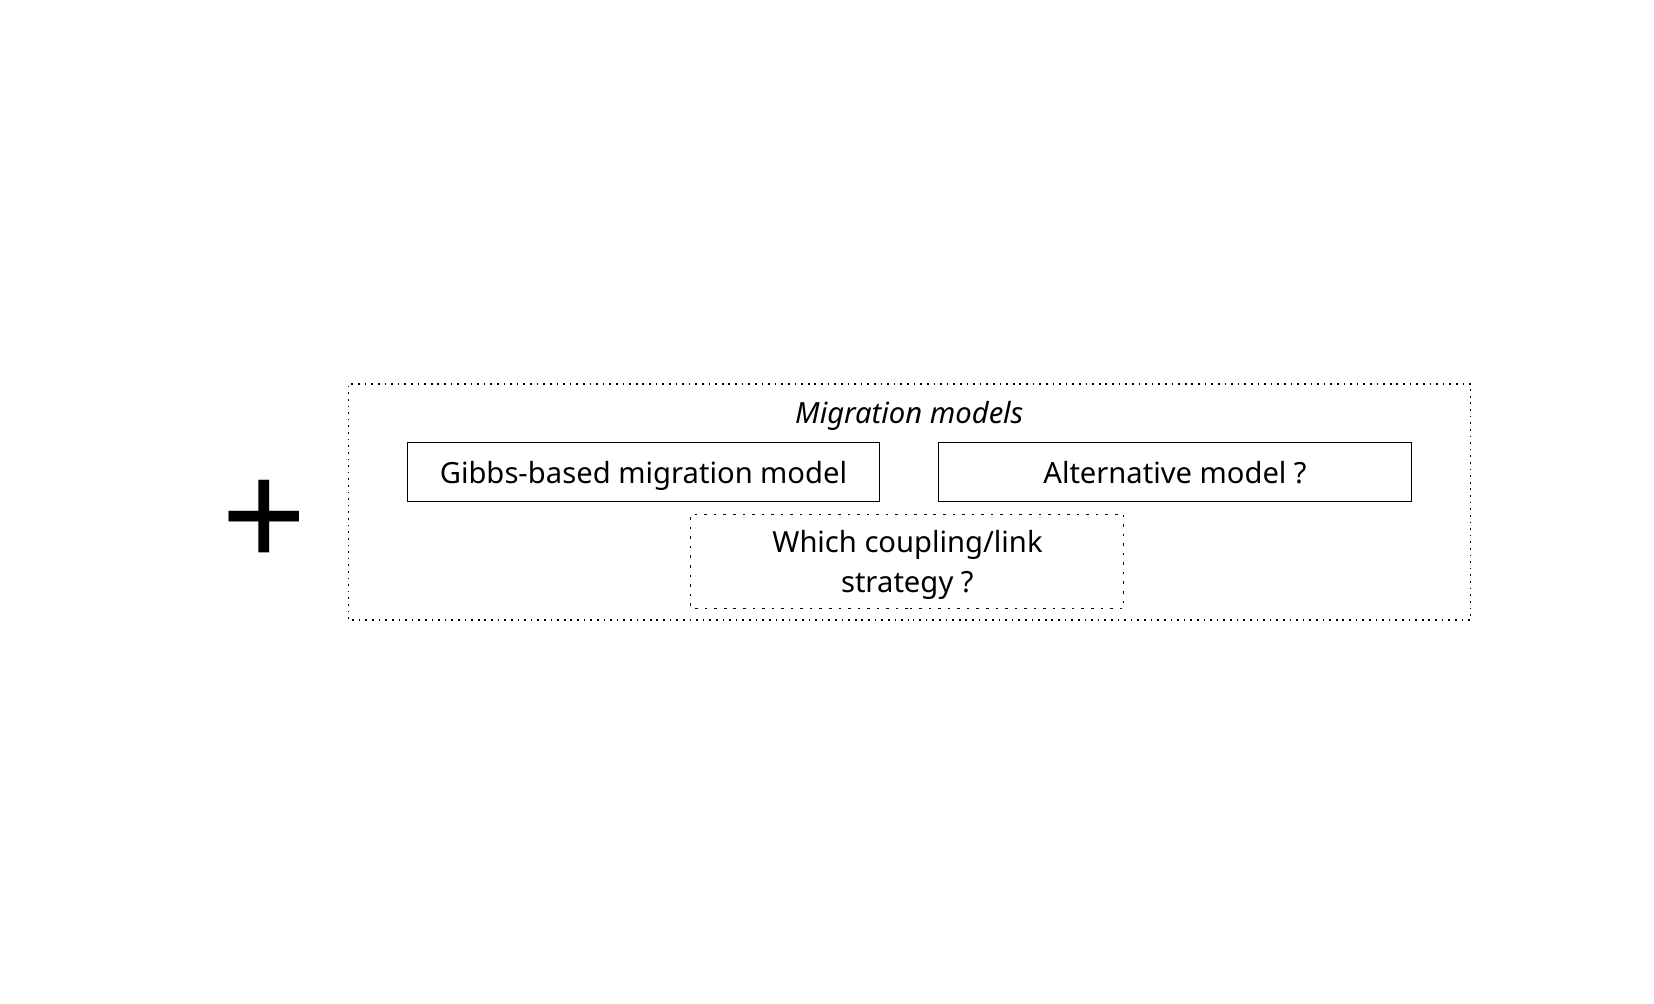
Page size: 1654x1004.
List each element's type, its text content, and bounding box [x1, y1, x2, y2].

text_box Alternative model ? [938, 442, 1412, 502]
text_box Migration models [348, 383, 1471, 621]
text_box Gibbs-based migration model [407, 442, 880, 502]
text_box Which coupling/link strategy ? [690, 531, 1124, 591]
text_box + [206, 401, 302, 588]
